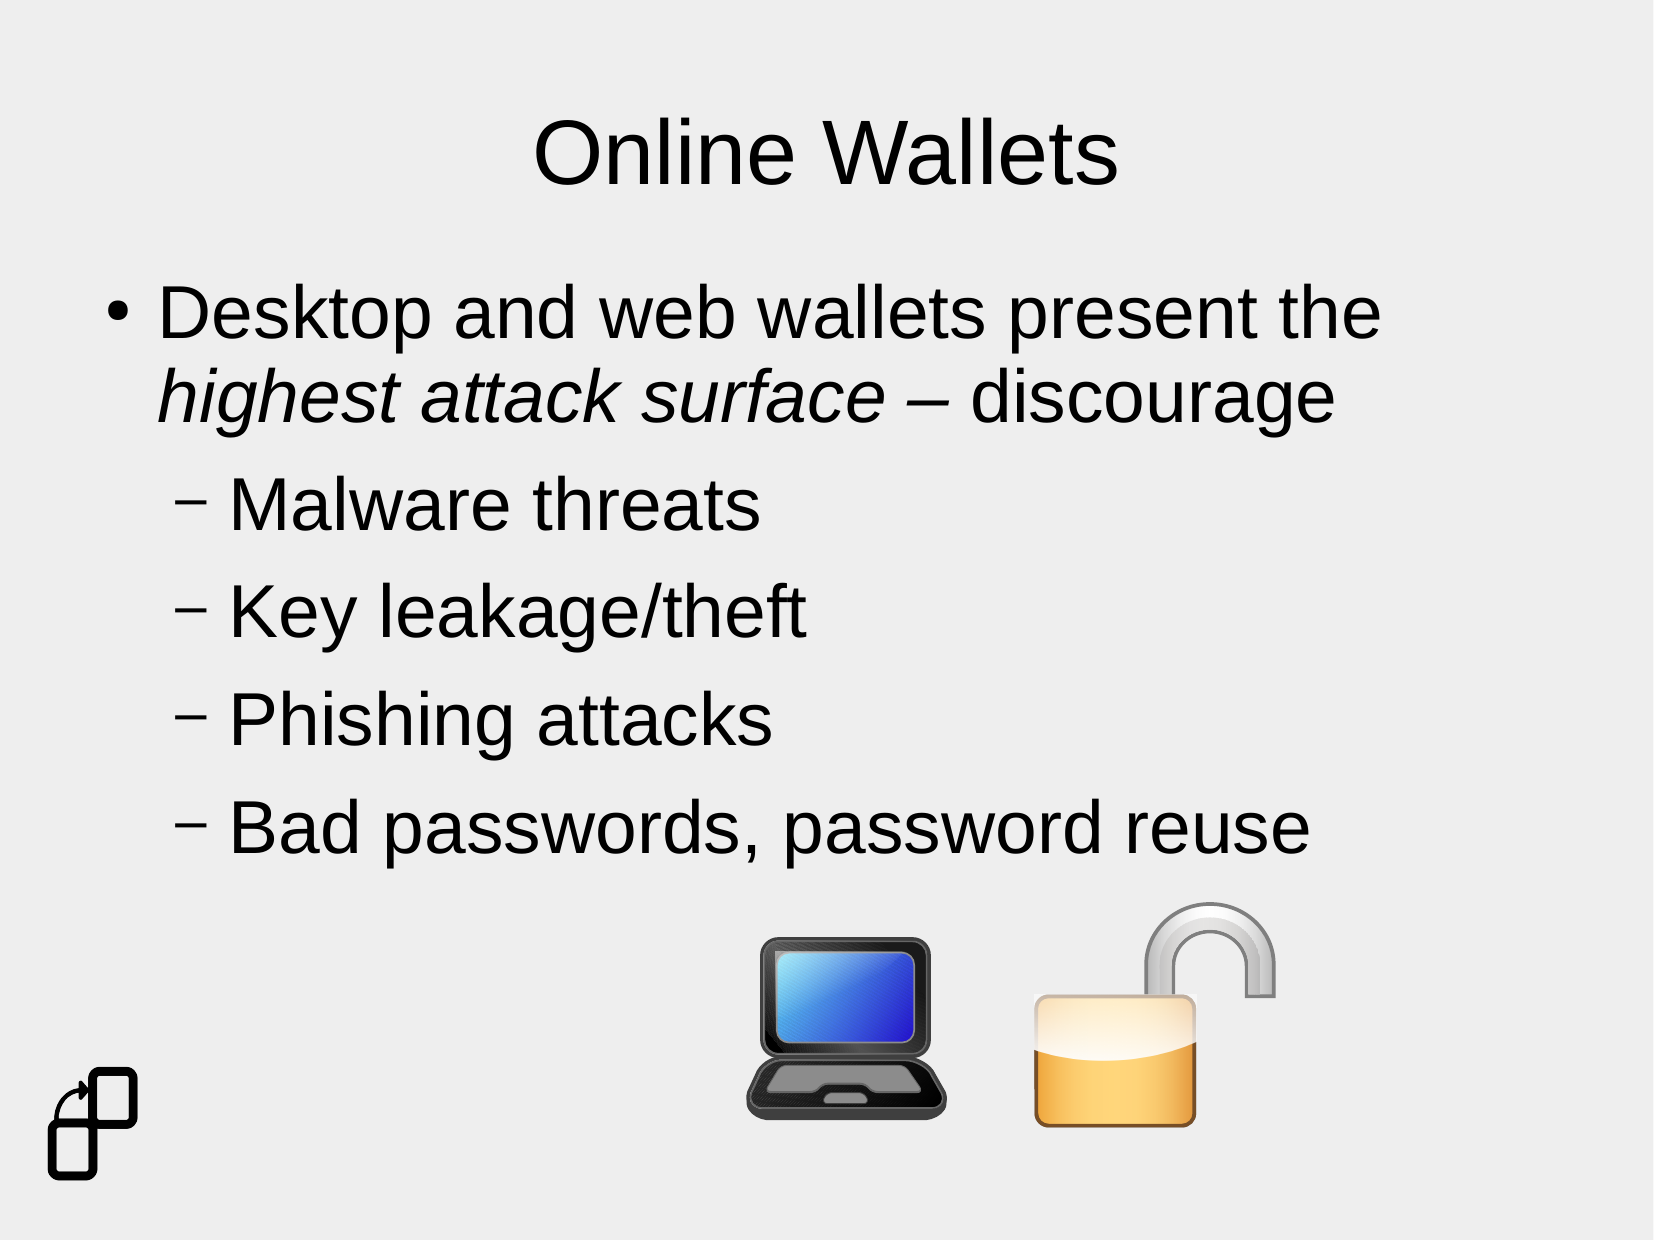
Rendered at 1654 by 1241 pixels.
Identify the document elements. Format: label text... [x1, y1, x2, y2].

picture [30, 1062, 153, 1186]
title Online Wallets [82, 49, 1571, 257]
picture [720, 900, 976, 1156]
picture [1005, 889, 1306, 1141]
list Desktop and web wallets present the highest attack surface – discourage Malware threats Key leakage/theft Phishing attacks Bad passwords, password reuse [86, 270, 1576, 991]
